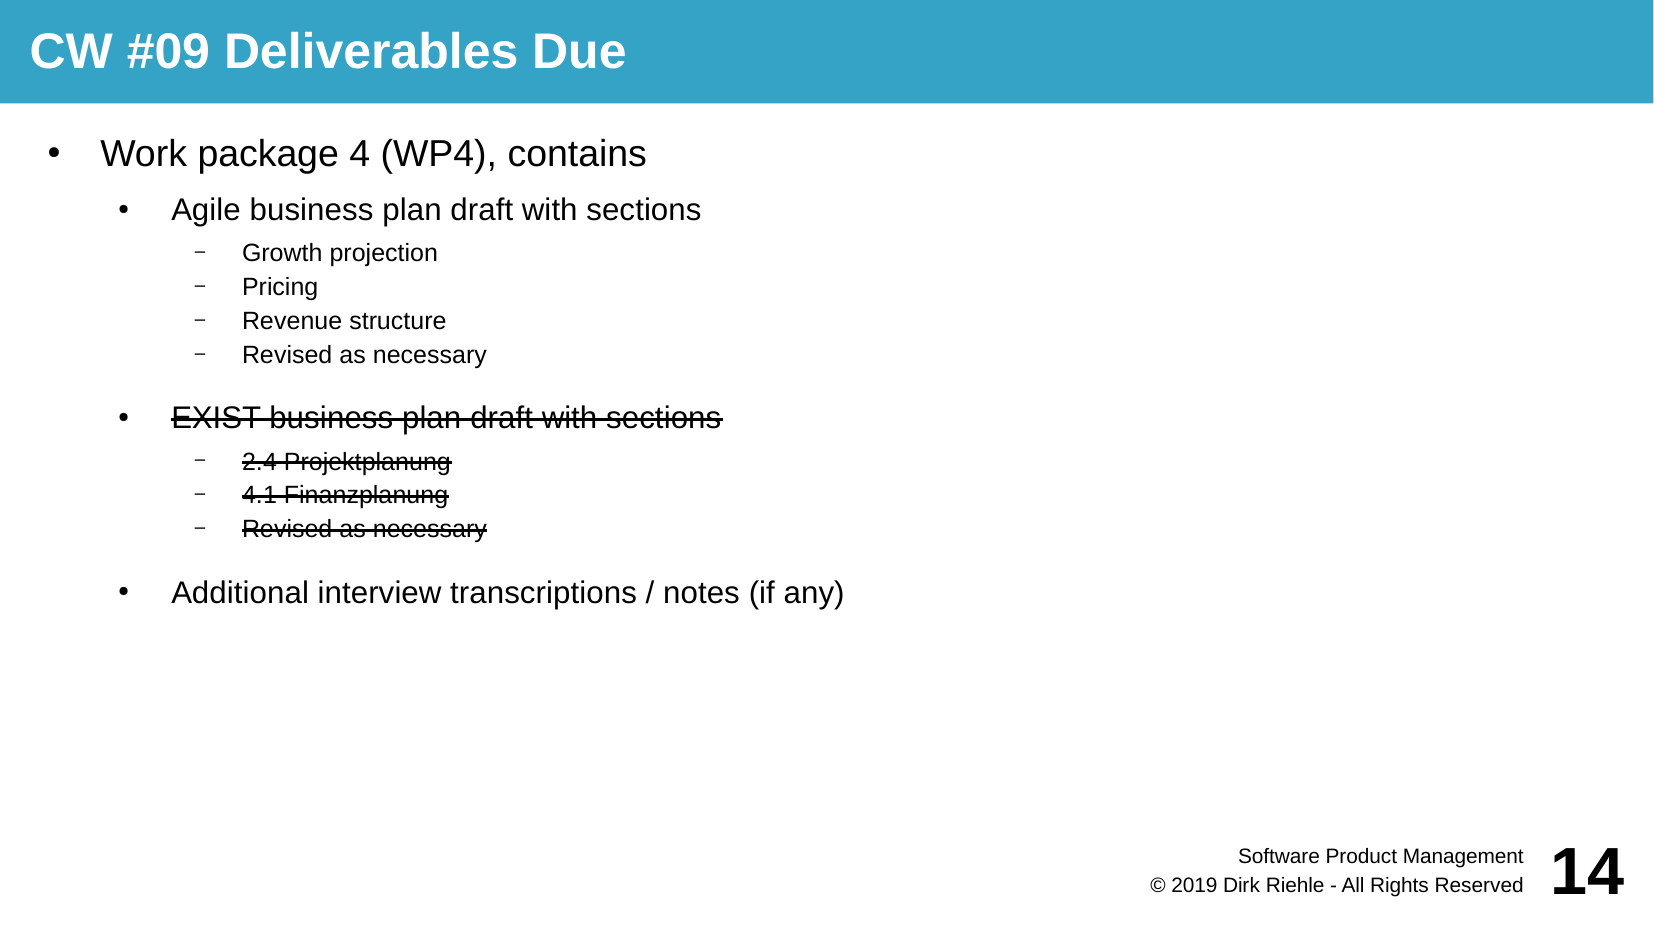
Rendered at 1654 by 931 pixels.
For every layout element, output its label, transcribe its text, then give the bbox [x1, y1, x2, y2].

list Work package 4 (WP4), contains Agile business plan draft with sections Growth projection Pricing Revenue structure Revised as necessary EXIST business plan draft with sections 2.4 Projektplanung 4.1 Finanzplanung Revised as necessary Additional interview transcriptions / notes (if any) [29, 132, 1625, 813]
title CW #09 Deliverables Due [0, 0, 1654, 104]
